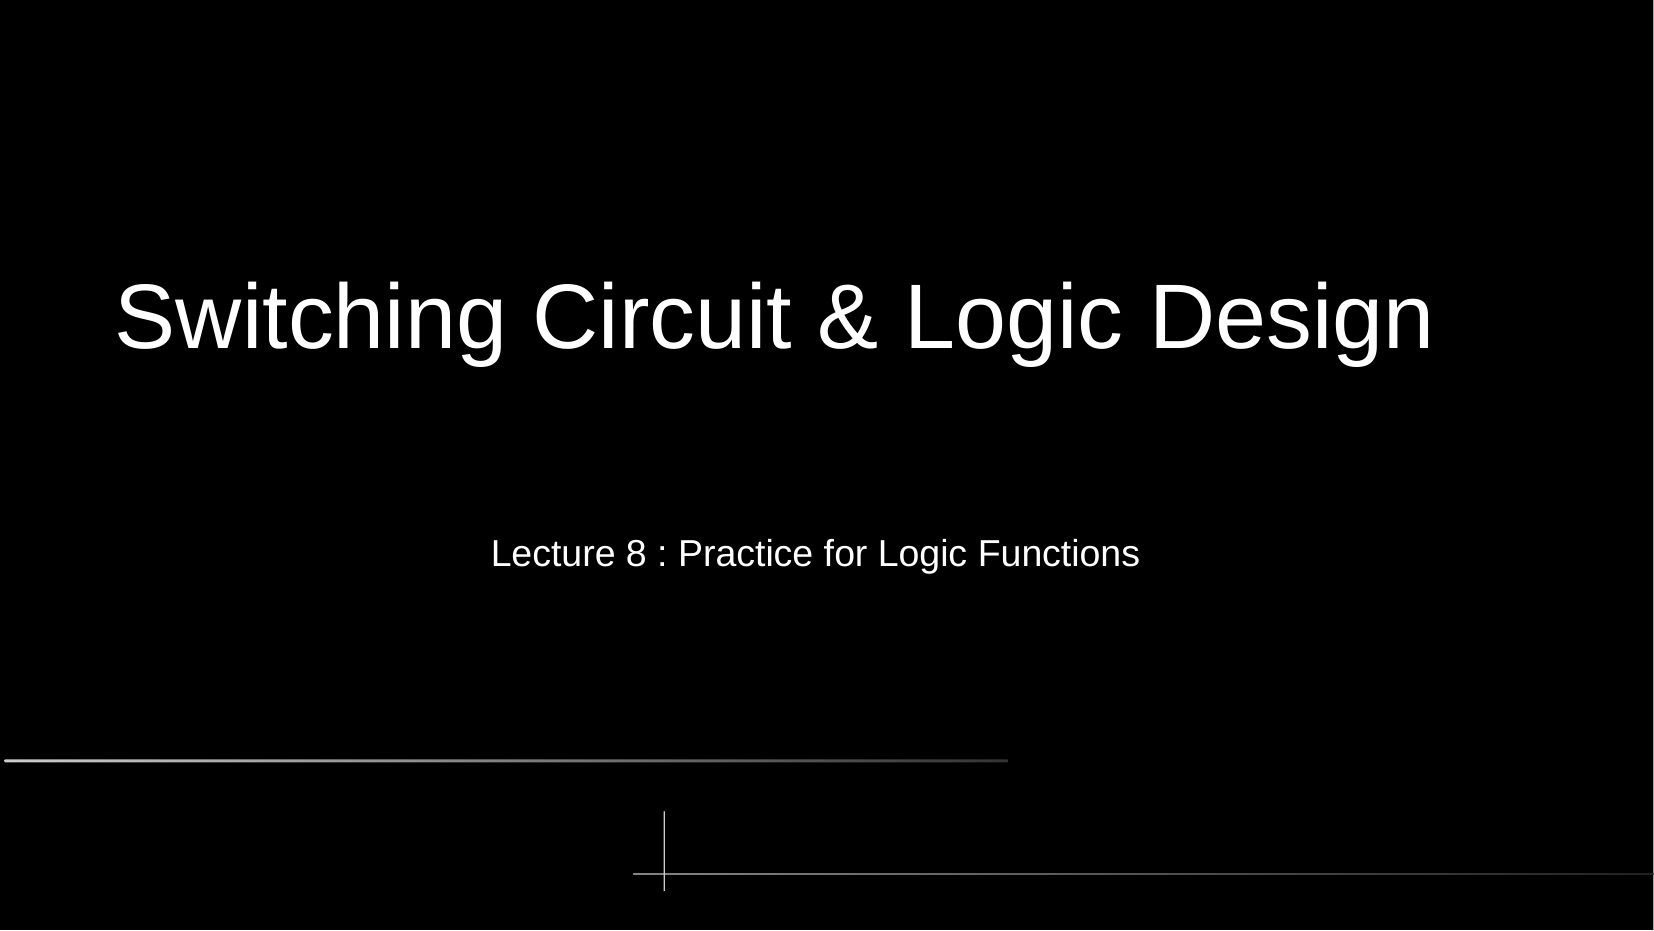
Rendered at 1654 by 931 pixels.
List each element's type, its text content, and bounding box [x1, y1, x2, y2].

text_box Lecture 8 : Practice for Logic Functions [475, 525, 1215, 582]
title Switching Circuit & Logic Design [37, 262, 1514, 371]
